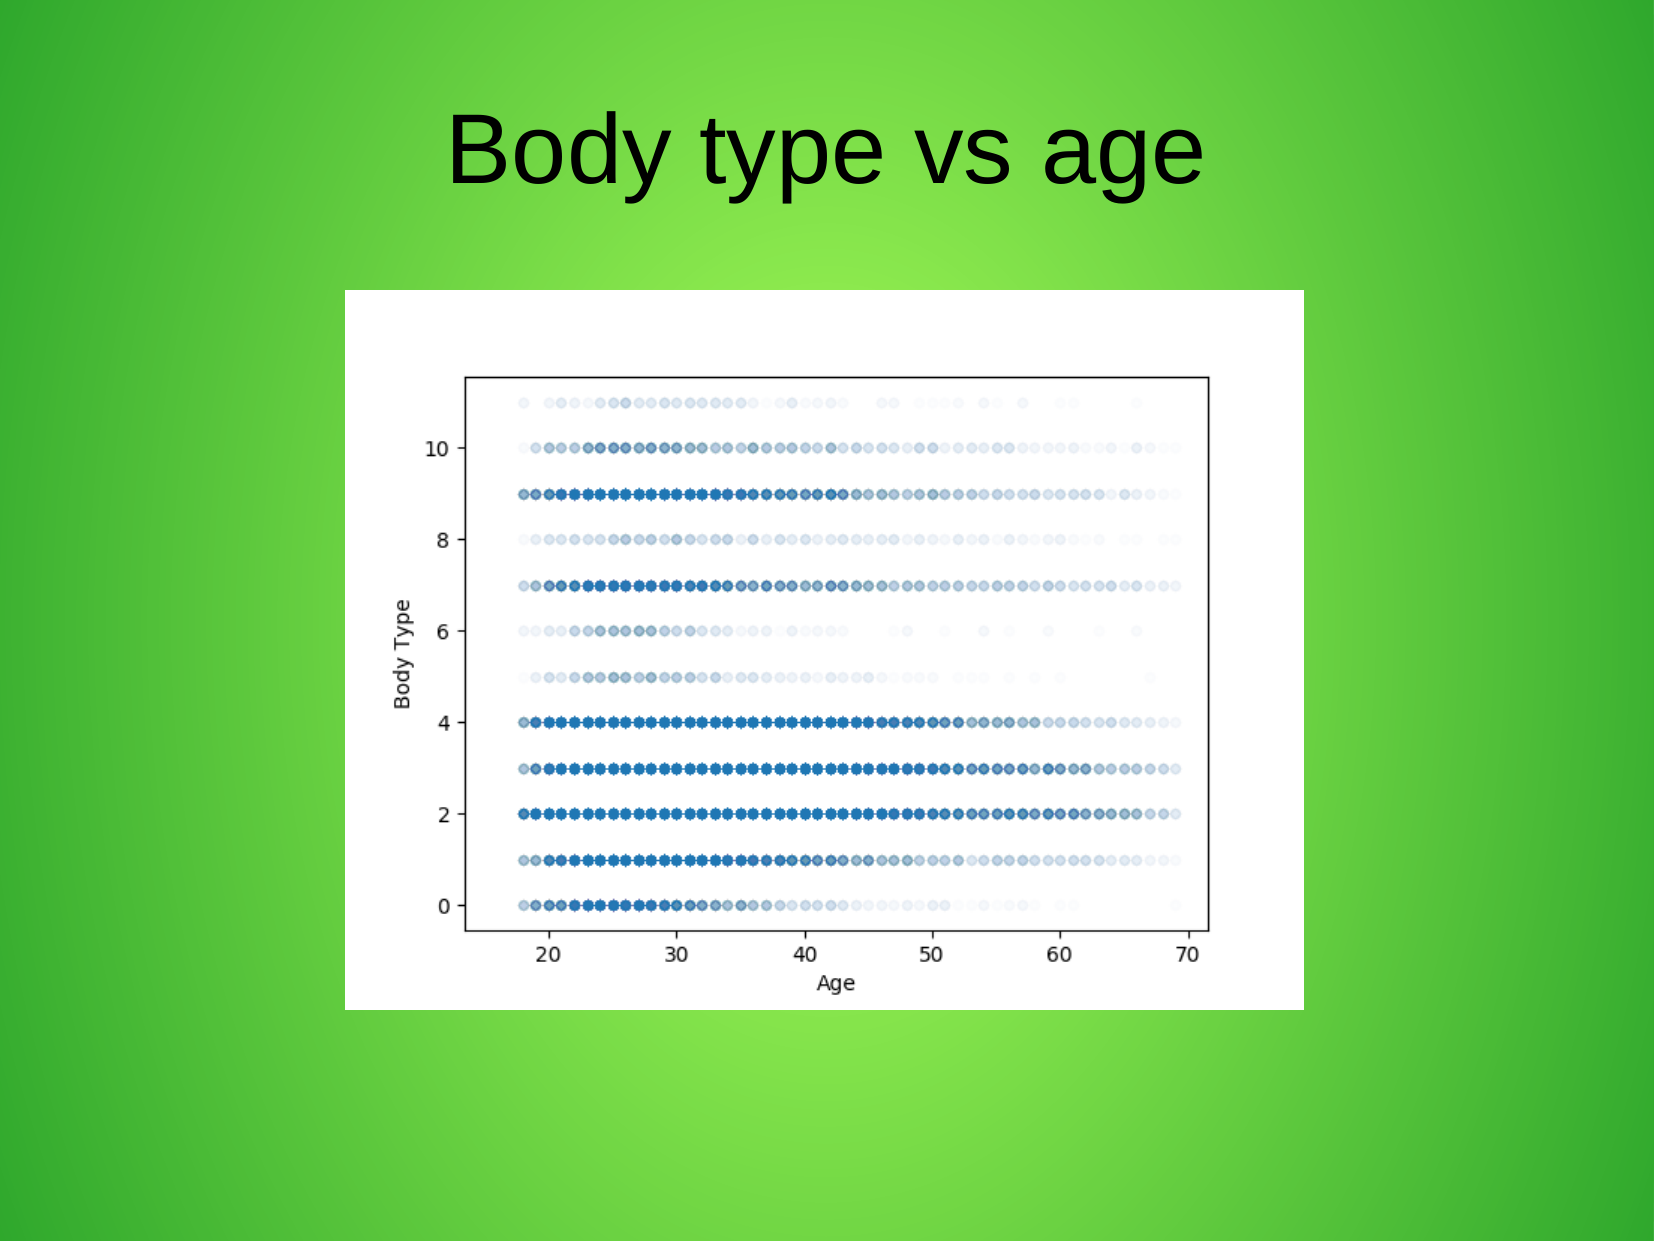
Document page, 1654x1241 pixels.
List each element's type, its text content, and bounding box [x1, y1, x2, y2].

picture [345, 290, 1304, 1010]
title Body type vs age [82, 47, 1571, 252]
